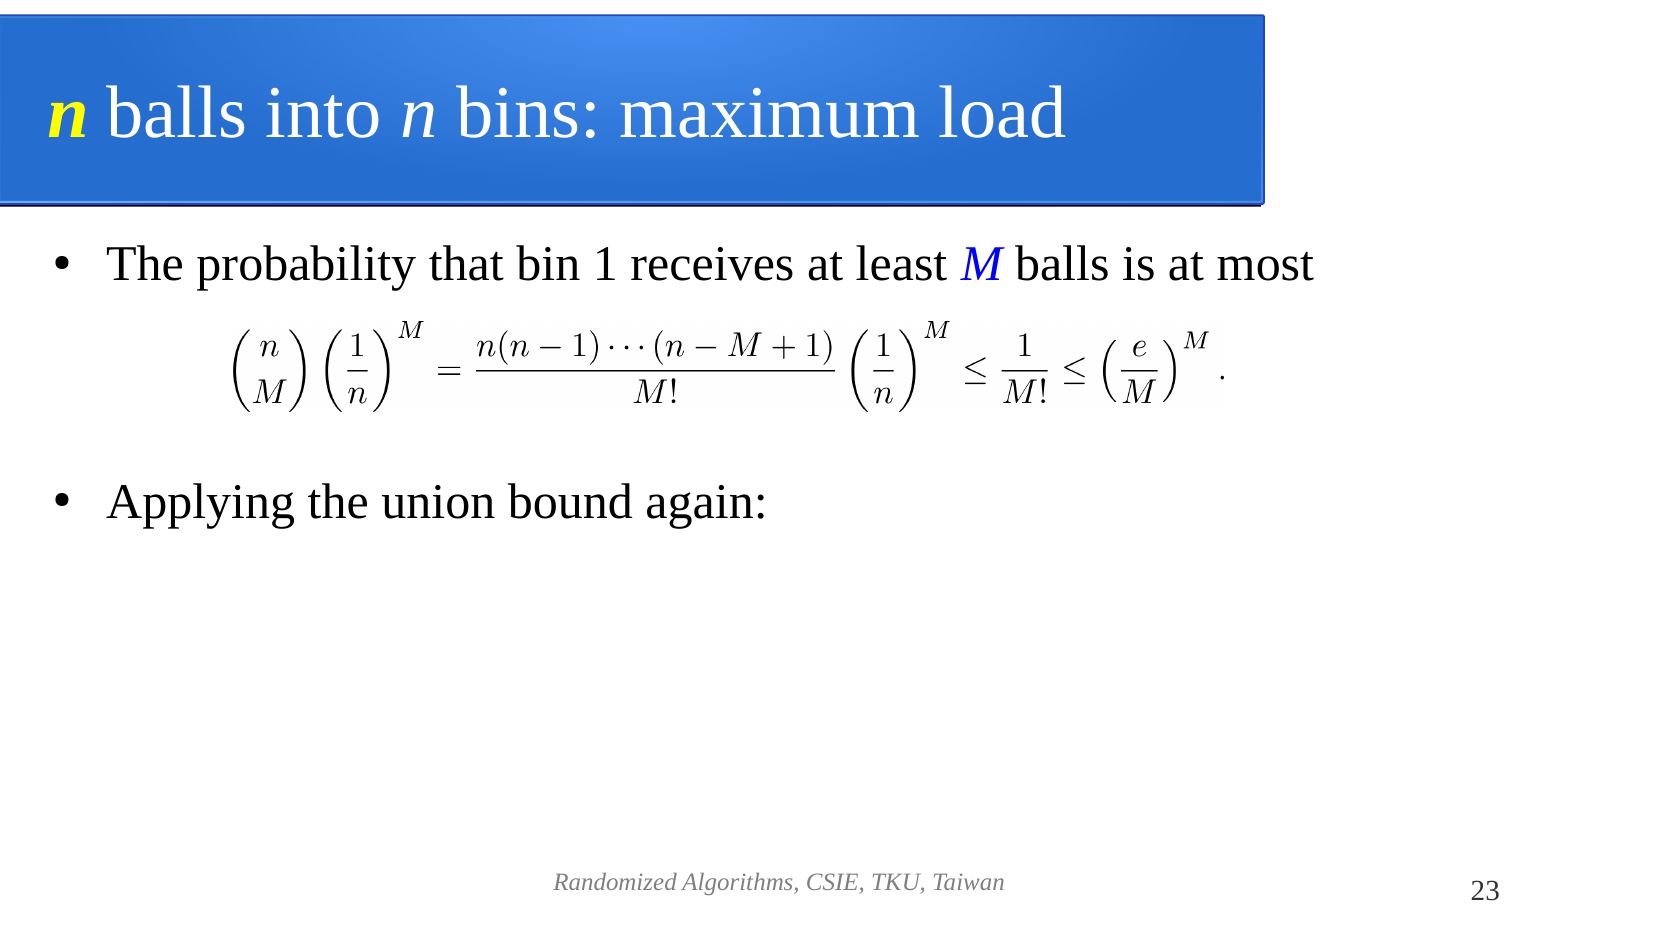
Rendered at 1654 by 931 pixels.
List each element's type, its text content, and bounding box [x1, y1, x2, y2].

list The probability that bin 1 receives at least M balls is at most Applying the union bound again: [35, 236, 1524, 776]
picture [233, 321, 1224, 412]
title n balls into n bins: maximum load [47, 35, 1199, 189]
